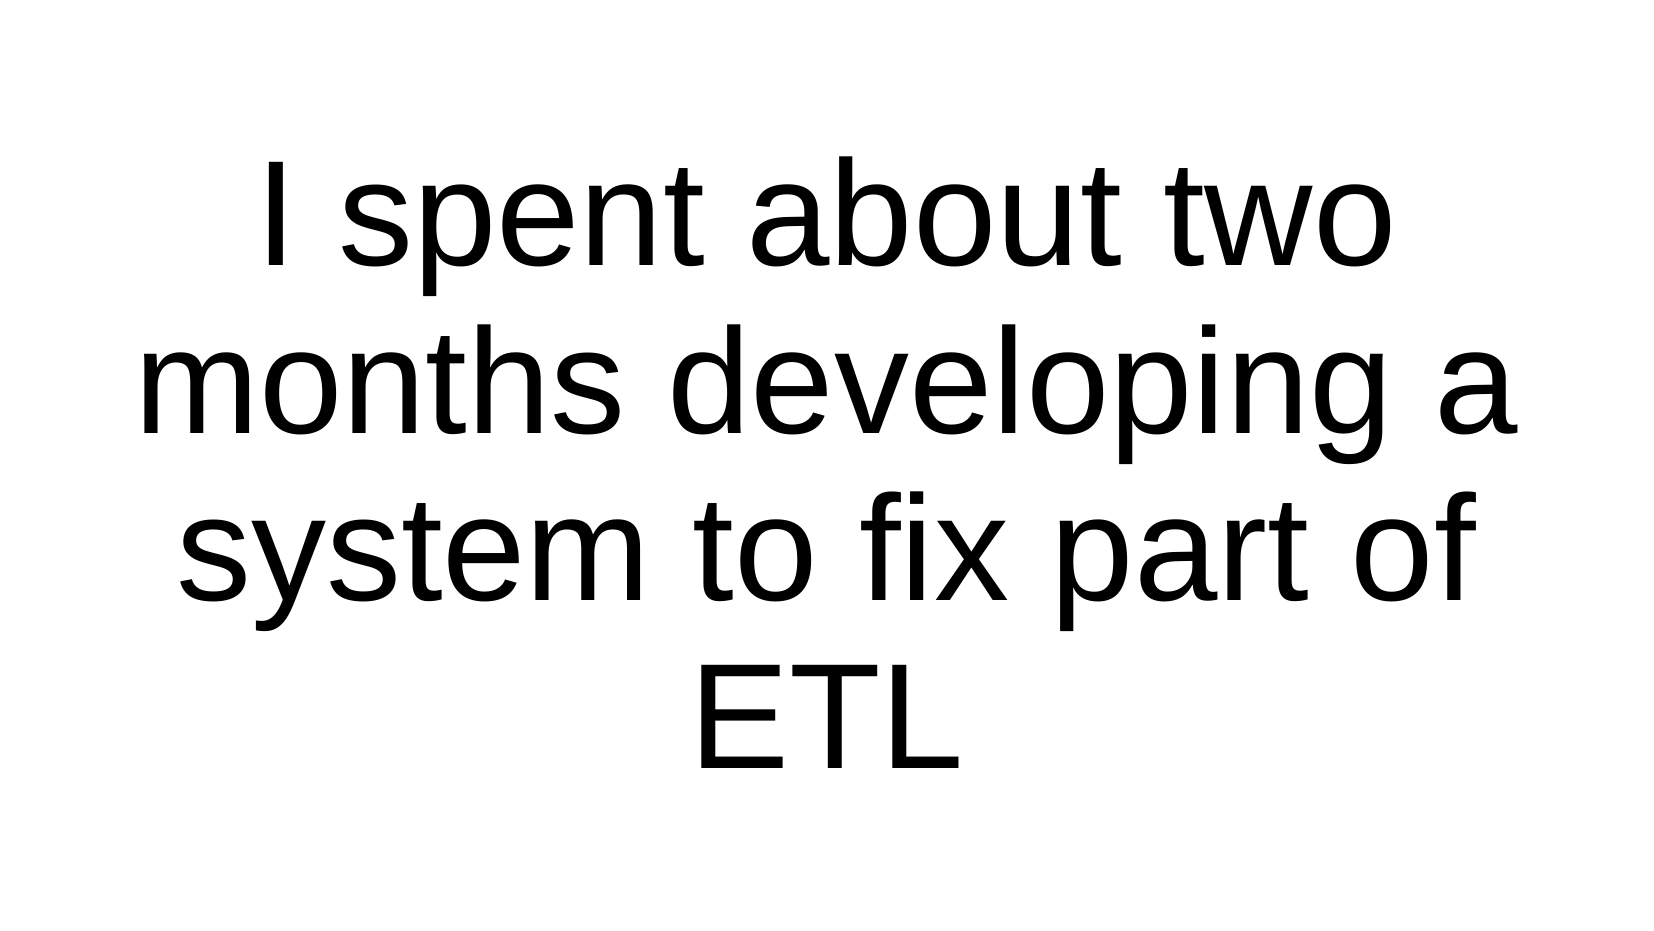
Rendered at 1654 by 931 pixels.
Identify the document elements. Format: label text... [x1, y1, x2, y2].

title I spent about two months developing a system to fix part of ETL [73, 41, 1581, 890]
